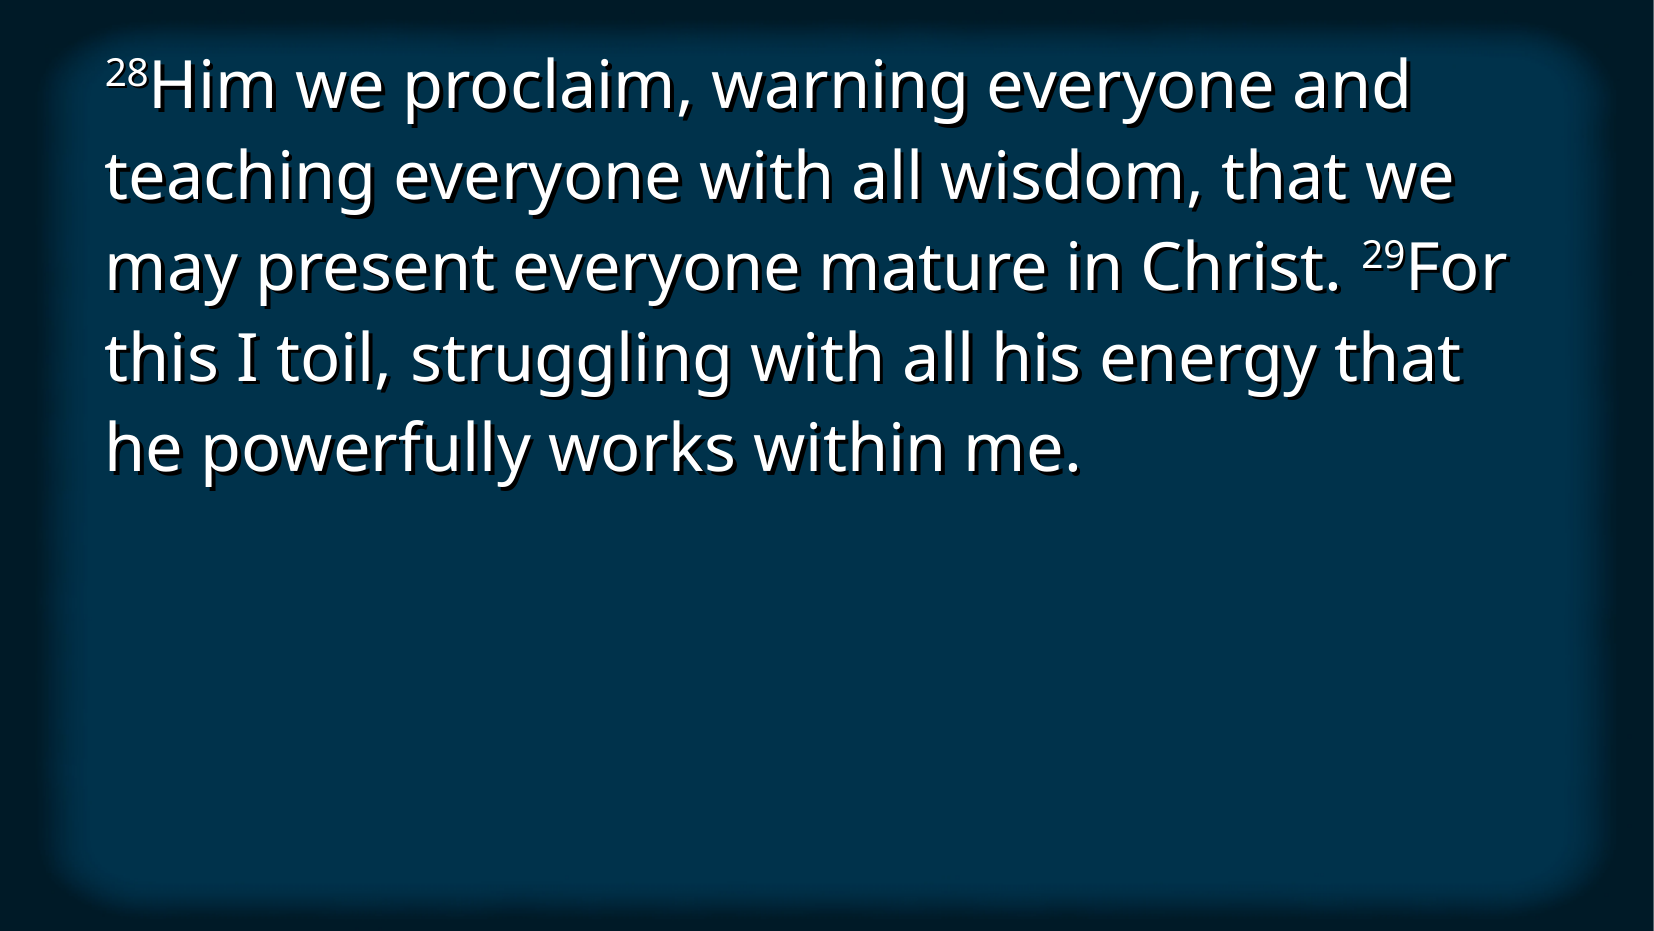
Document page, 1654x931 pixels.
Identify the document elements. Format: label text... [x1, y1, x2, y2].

text_box 28Him we proclaim, warning everyone and teaching everyone with all wisdom, that we may present everyone mature in Christ. 29For this I toil, struggling with all his energy that he powerfully works within me. [90, 30, 1561, 578]
picture [0, 0, 1654, 931]
